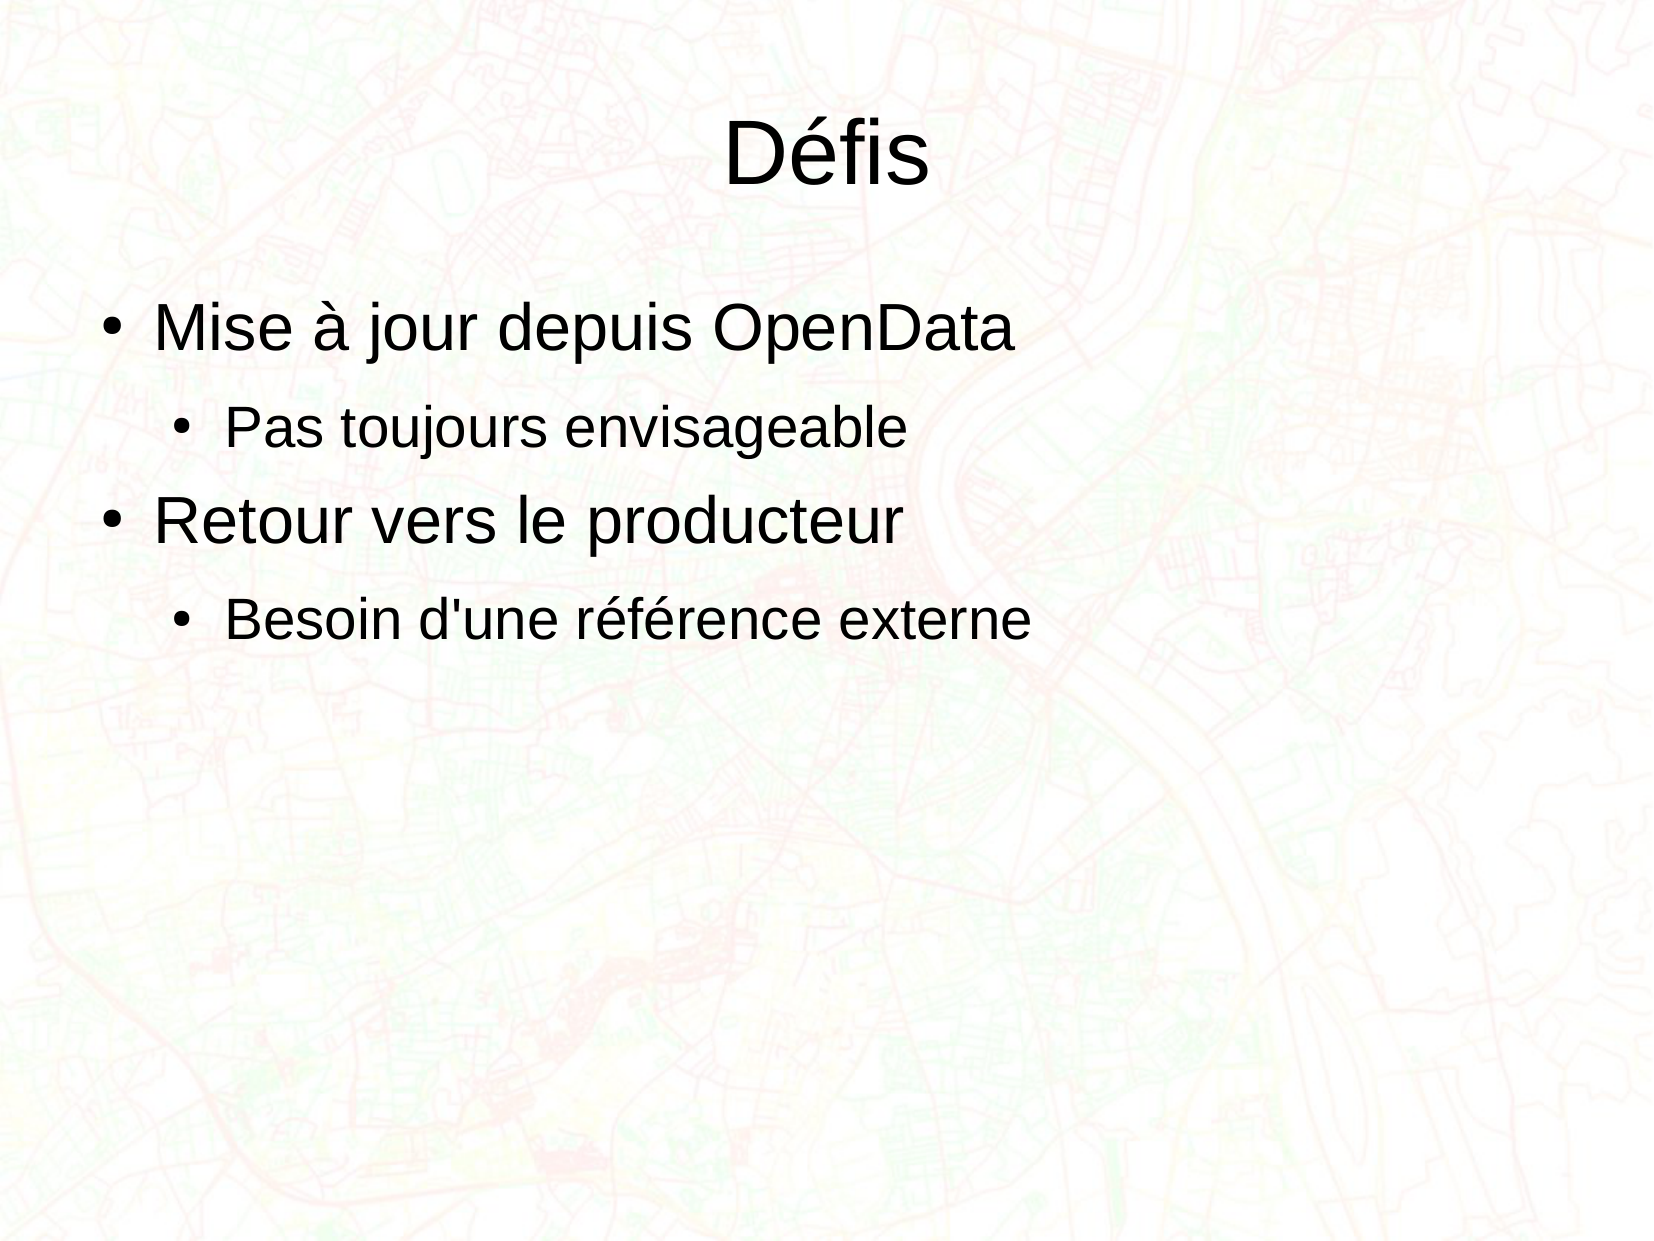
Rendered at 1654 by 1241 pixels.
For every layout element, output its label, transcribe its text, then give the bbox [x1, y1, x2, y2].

list Mise à jour depuis OpenData Pas toujours envisageable Retour vers le producteur Besoin d'une référence externe [82, 290, 1571, 1010]
title Défis [82, 49, 1571, 257]
picture [0, 0, 1654, 1241]
